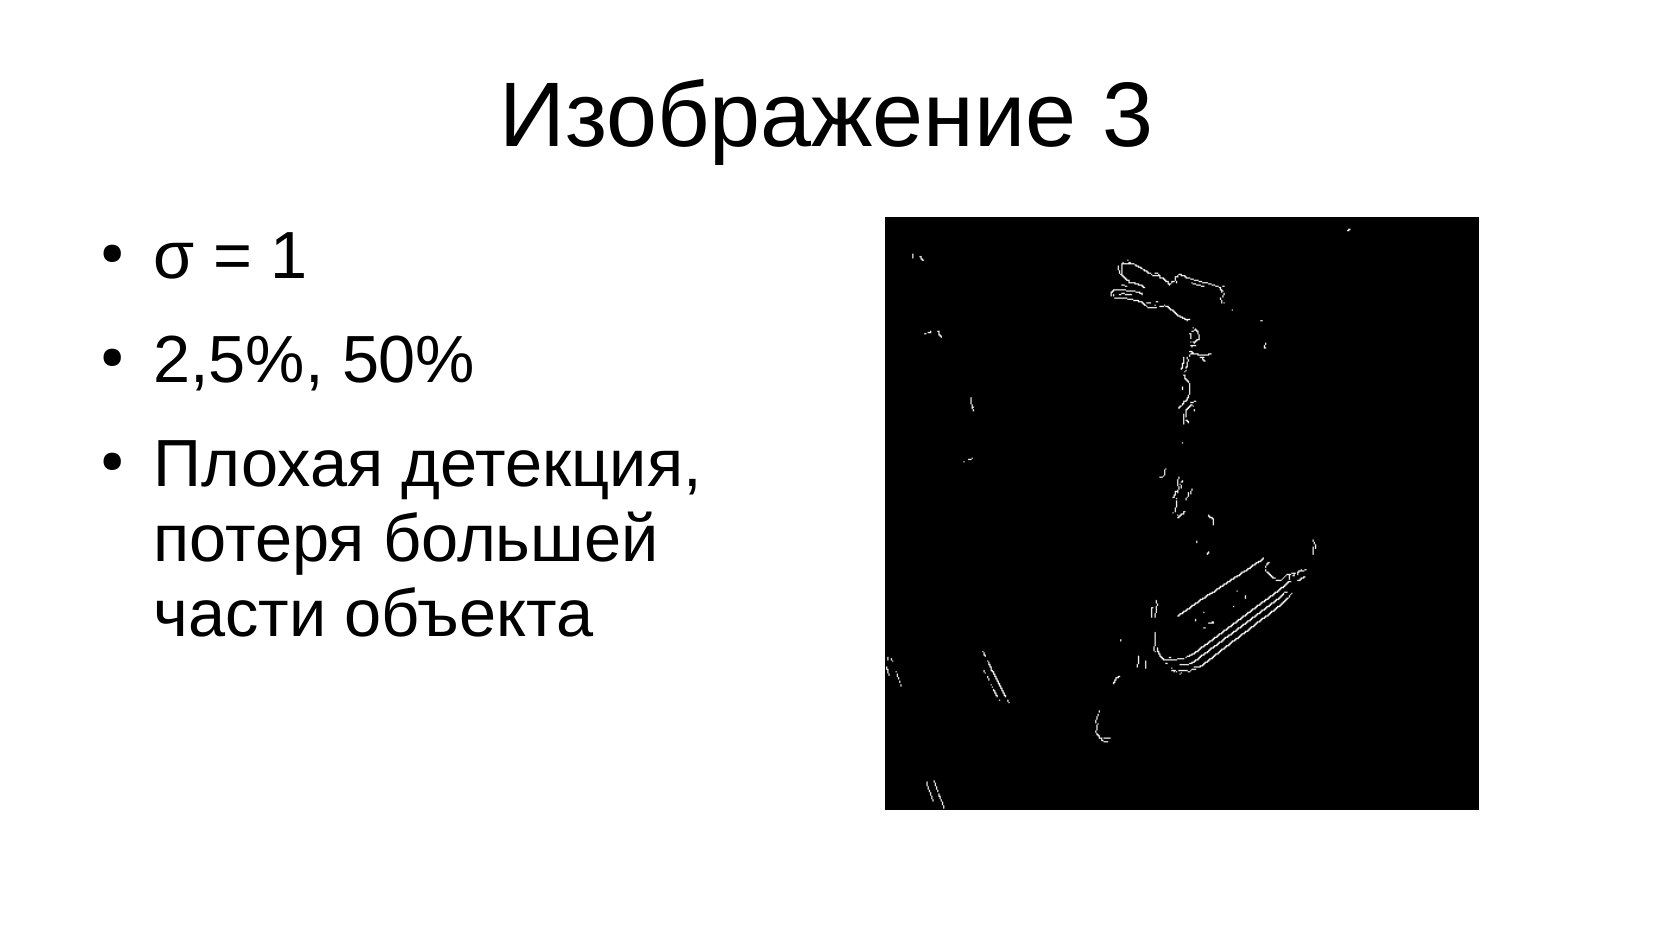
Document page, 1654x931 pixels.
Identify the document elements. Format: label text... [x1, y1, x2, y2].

title Изображение 3 [82, 37, 1571, 193]
picture [885, 217, 1479, 810]
list σ = 1 2,5%, 50% Плохая детекция, потеря большей части объекта [82, 217, 809, 758]
